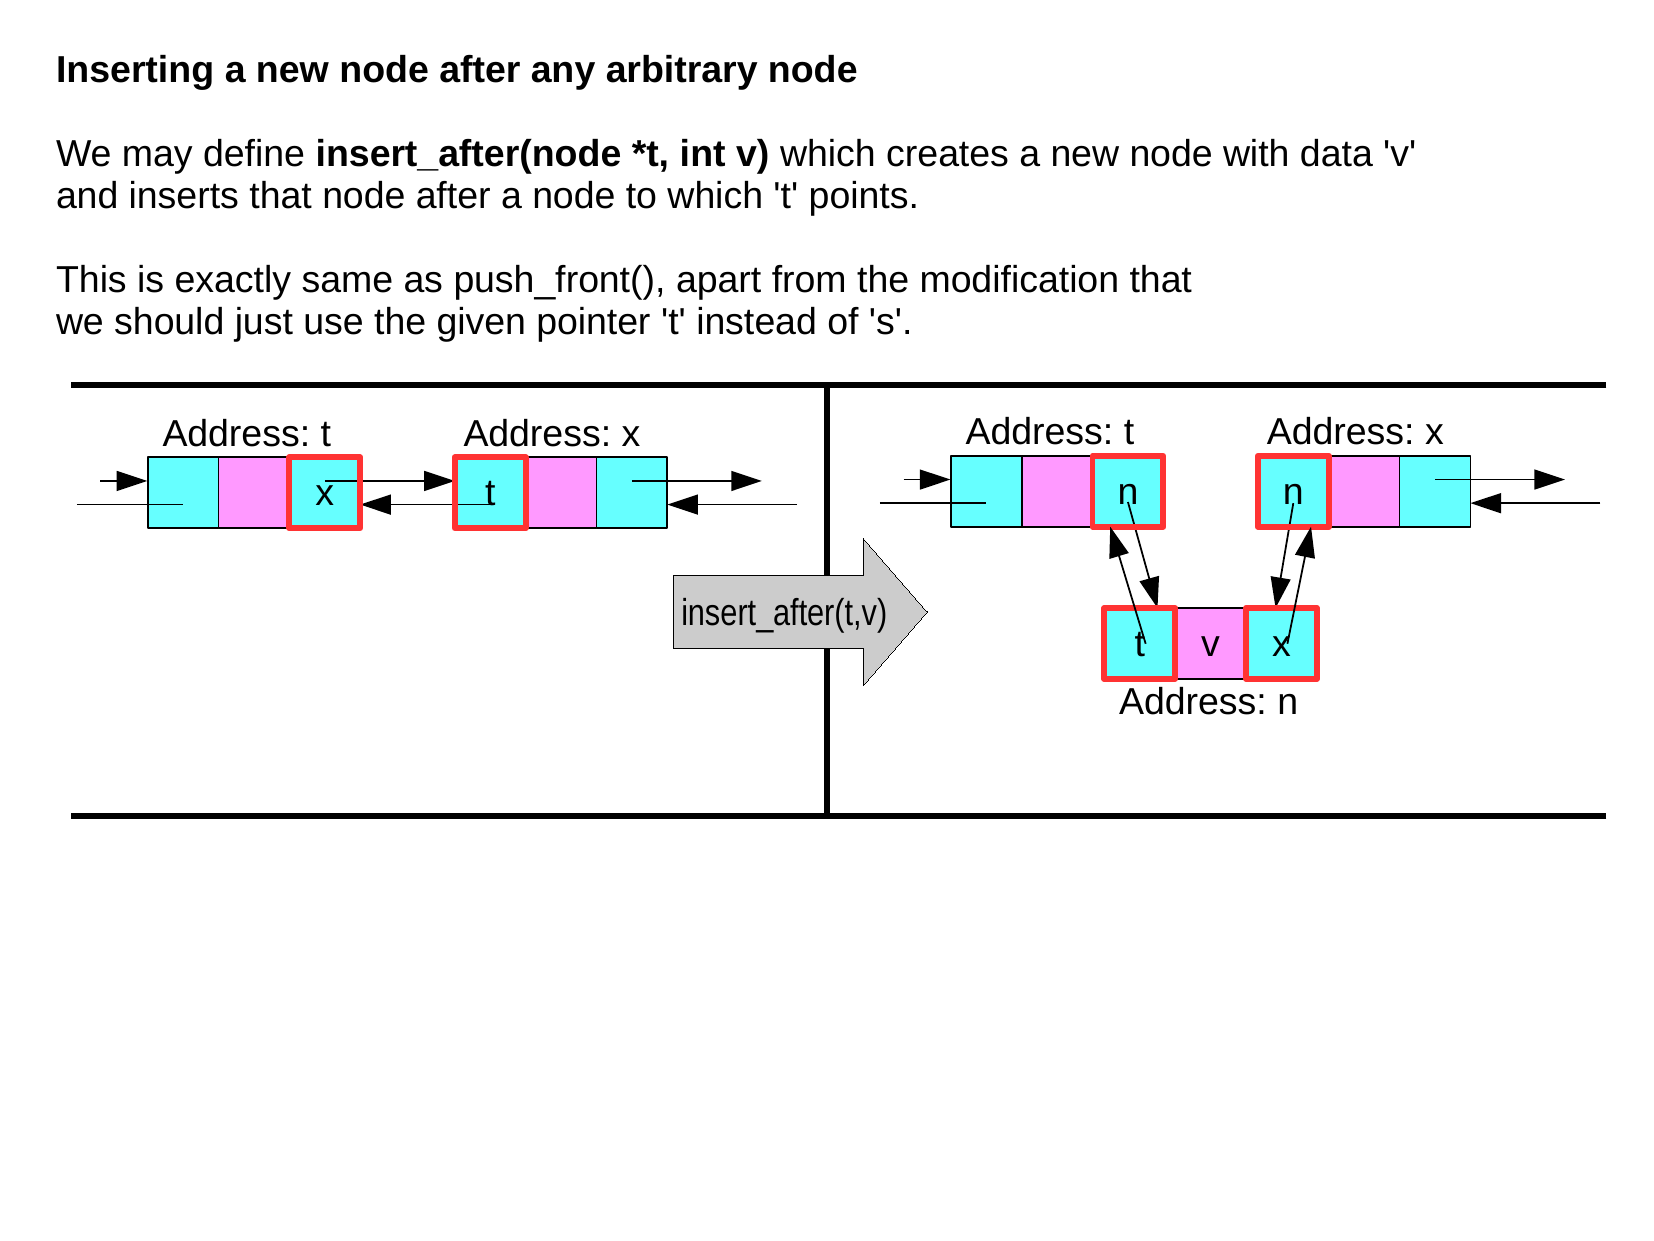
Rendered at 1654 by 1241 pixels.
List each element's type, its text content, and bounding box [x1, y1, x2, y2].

text_box Address: n [1104, 673, 1313, 731]
text_box [529, 457, 668, 529]
text_box Address: t [950, 403, 1150, 460]
text_box n [1261, 460, 1326, 524]
text_box Address: x [448, 404, 656, 462]
text_box t [458, 462, 523, 525]
text_box v [1178, 607, 1243, 673]
text_box [950, 460, 1090, 527]
text_box Address: t [147, 404, 347, 462]
text_box x [1249, 611, 1314, 676]
text_box n [1095, 459, 1160, 524]
text_box x [292, 460, 357, 525]
text_box t [1107, 611, 1172, 673]
text_box Inserting a new node after any arbitrary node We may define insert_after(node *t, int v) which creates a new node with data 'v' and inserts that node after a node to which 't' points. This is exactly same as push_front(), apart from the modification that we should just use the given pointer 't' instead of 's'. [41, 41, 1432, 351]
text_box [1332, 455, 1471, 527]
text_box [147, 462, 286, 529]
text_box Address: x [1252, 403, 1459, 460]
text_box insert_after(t,v) [673, 538, 928, 686]
